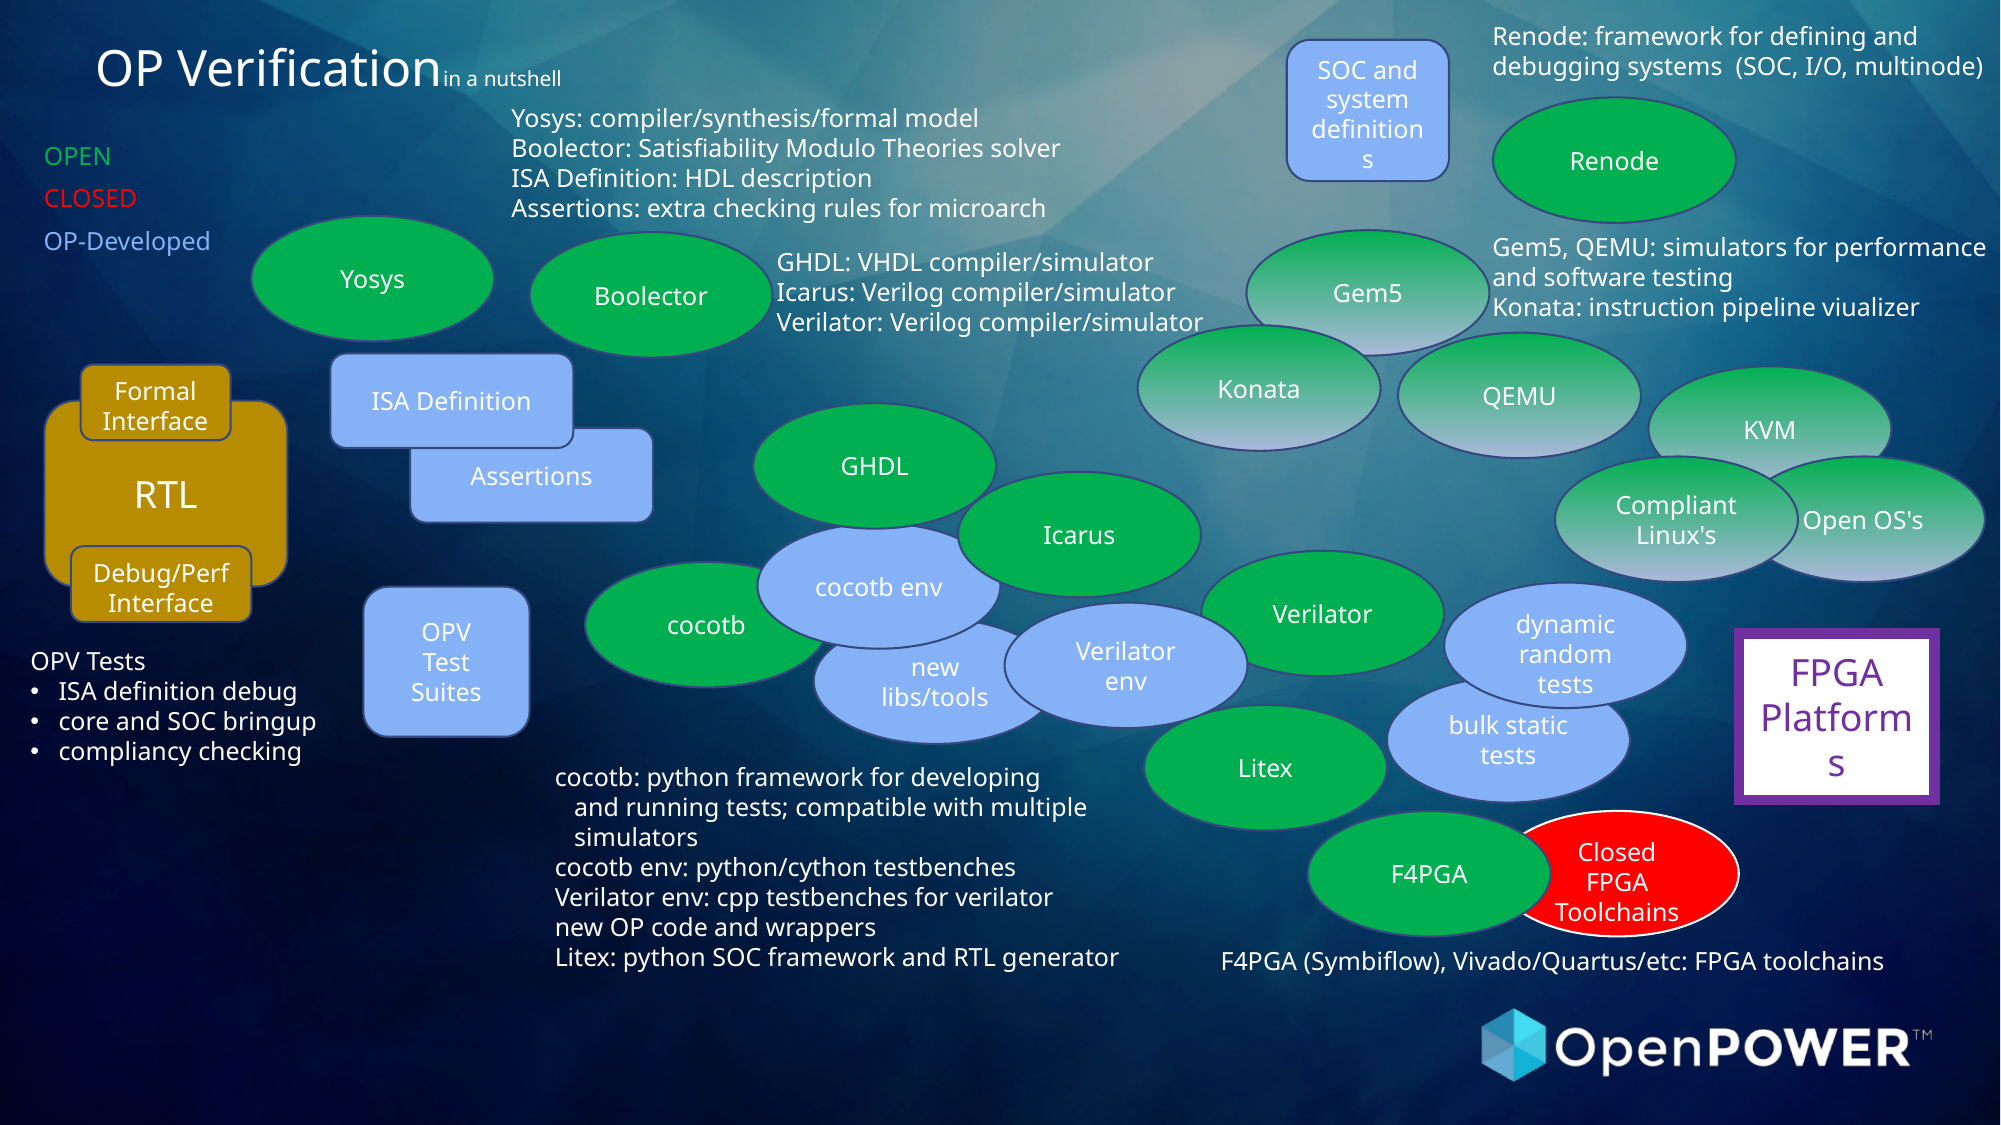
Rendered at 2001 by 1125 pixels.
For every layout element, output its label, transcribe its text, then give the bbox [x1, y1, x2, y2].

text_box Open OS's [1770, 456, 1985, 583]
text_box CLOSED [29, 174, 151, 218]
text_box OPV Test Suites [363, 586, 530, 737]
text_box Debug/Perf Interface [70, 546, 252, 622]
text_box OP-Developed [28, 218, 272, 264]
text_box new libs/tools [813, 622, 1042, 744]
text_box GHDL [753, 403, 997, 529]
picture [1468, 993, 1945, 1097]
text_box Assertions [410, 427, 654, 523]
text_box Verilator [1201, 550, 1445, 677]
text_box Litex [1144, 704, 1387, 831]
text_box cocotb [585, 561, 824, 688]
text_box SOC and system definitions [1286, 39, 1450, 182]
text_box ISA Definition [330, 353, 574, 448]
text_box Yosys: compiler/synthesis/formal model Boolector: Satisfiability Modulo Theories solver ISA Definition: HDL description Assertions: extra checking rules for microarch [496, 94, 1046, 232]
text_box Boolector [529, 232, 761, 358]
text_box Yosys [251, 215, 495, 342]
text_box KVM [1648, 366, 1892, 478]
text_box Verilator env [1004, 602, 1248, 729]
text_box dynamic random tests [1444, 582, 1688, 709]
text_box Konata [1137, 325, 1381, 451]
text_box Gem5 [1246, 230, 1490, 356]
text_box F4PGA [1307, 811, 1551, 937]
text_box Closed FPGA Toolchains [1524, 810, 1739, 937]
text_box OPEN [29, 133, 123, 174]
text_box GHDL: VHDL compiler/simulator Icarus: Verilog compiler/simulator Verilator: Verilog compiler/simulator [761, 239, 1193, 346]
text_box Renode [1492, 97, 1736, 223]
text_box Renode: framework for defining and debugging systems (SOC, I/O, multinode) [1477, 12, 1984, 89]
text_box RTL [44, 400, 288, 587]
text_box cocotb: python framework for developing and running tests; compatible with multiple simulators cocotb env: python/cython testbenches Verilator env: cpp testbenches for verilator new OP code and wrappers Litex: python SOC framework and RTL generator [539, 753, 1115, 982]
text_box Formal Interface [80, 364, 231, 441]
text_box Gem5, QEMU: simulators for performance and software testing Konata: instruction pipeline viualizer [1477, 223, 1975, 330]
text_box QEMU [1398, 332, 1641, 459]
text_box Compliant Linux's [1554, 456, 1798, 583]
text_box cocotb env [757, 526, 1001, 649]
text_box F4PGA (Symbiflow), Vivado/Quartus/etc: FPGA toolchains [1205, 937, 1945, 984]
text_box Icarus [958, 471, 1202, 598]
text_box FPGA Platforms [1739, 633, 1935, 800]
text_box OP Verificationin a nutshell [80, 28, 621, 105]
text_box OPV Tests ISA definition debug core and SOC bringup compliancy checking [15, 638, 361, 775]
text_box bulk static tests [1386, 681, 1630, 803]
